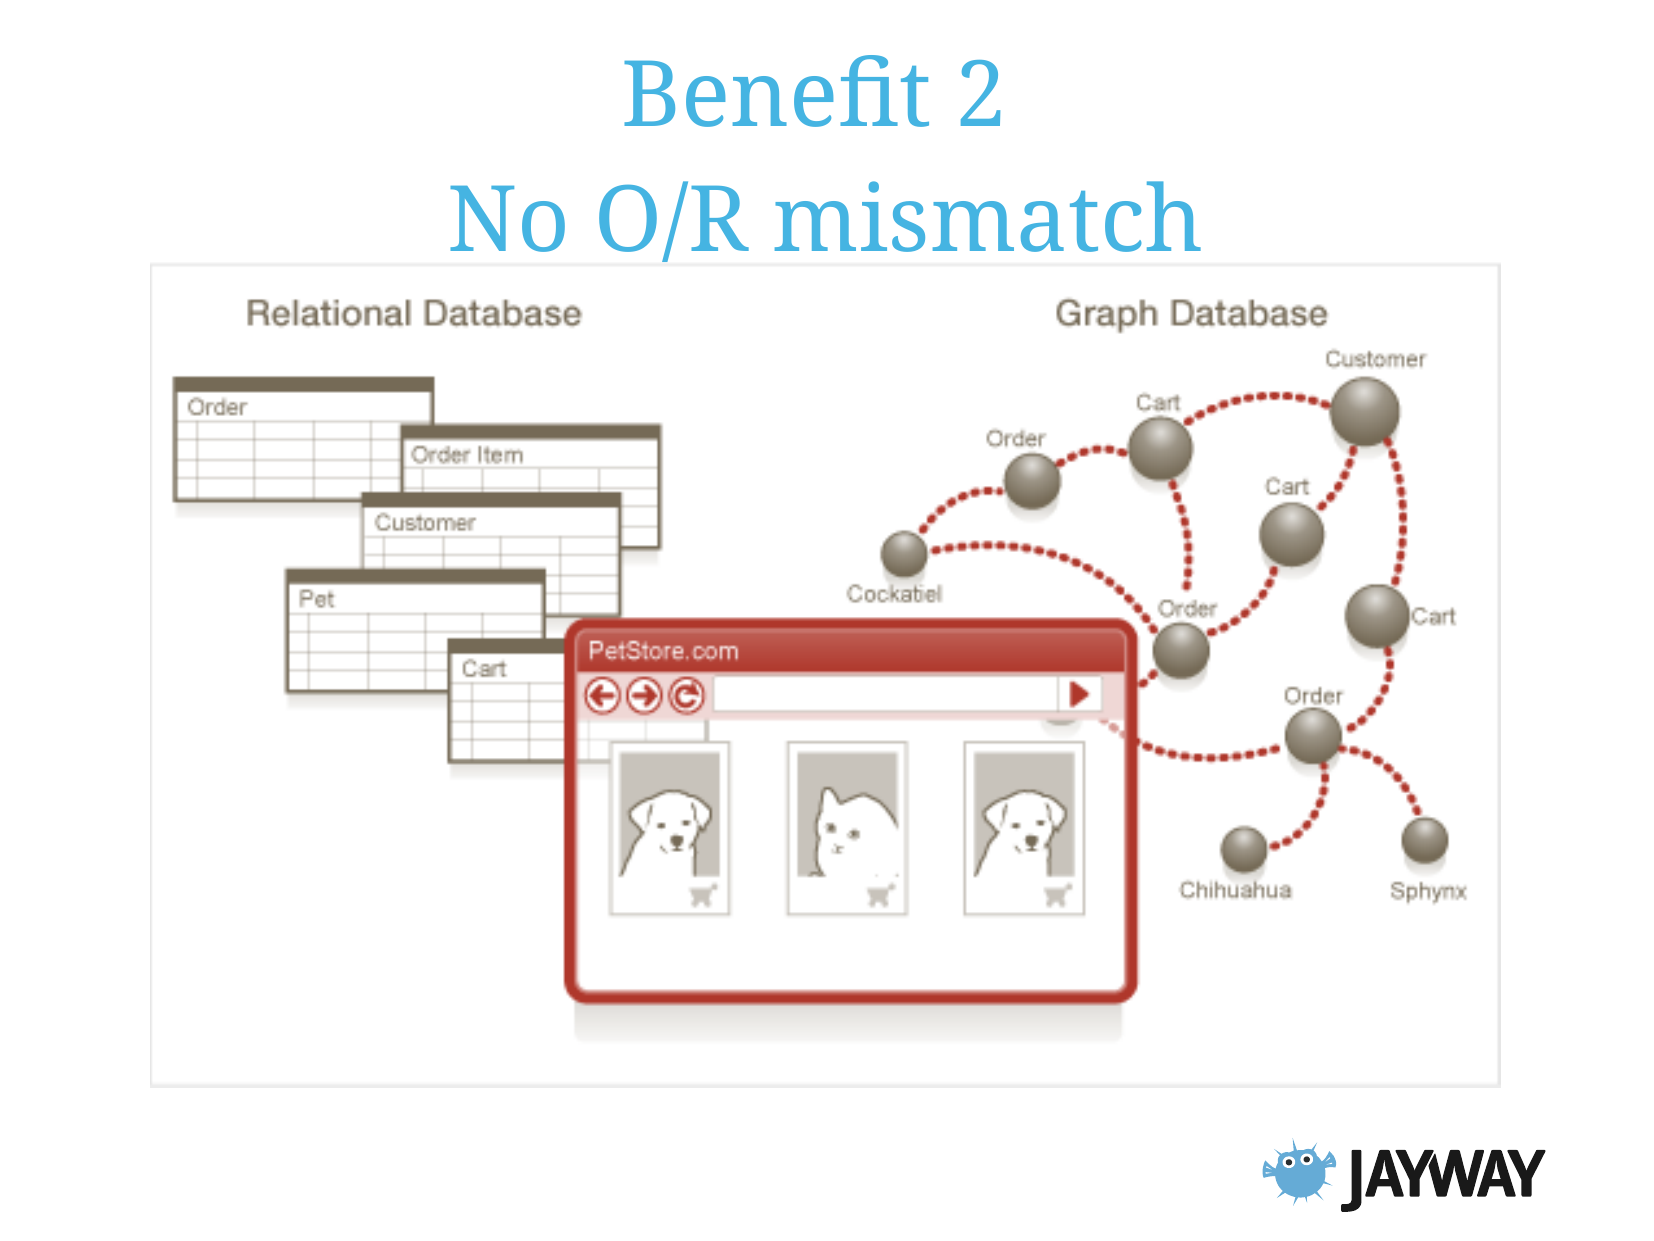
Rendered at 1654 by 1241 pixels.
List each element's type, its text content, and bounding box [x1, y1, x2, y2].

title Benefit 2 No O/R mismatch [82, 46, 1571, 261]
picture [150, 262, 1501, 1088]
